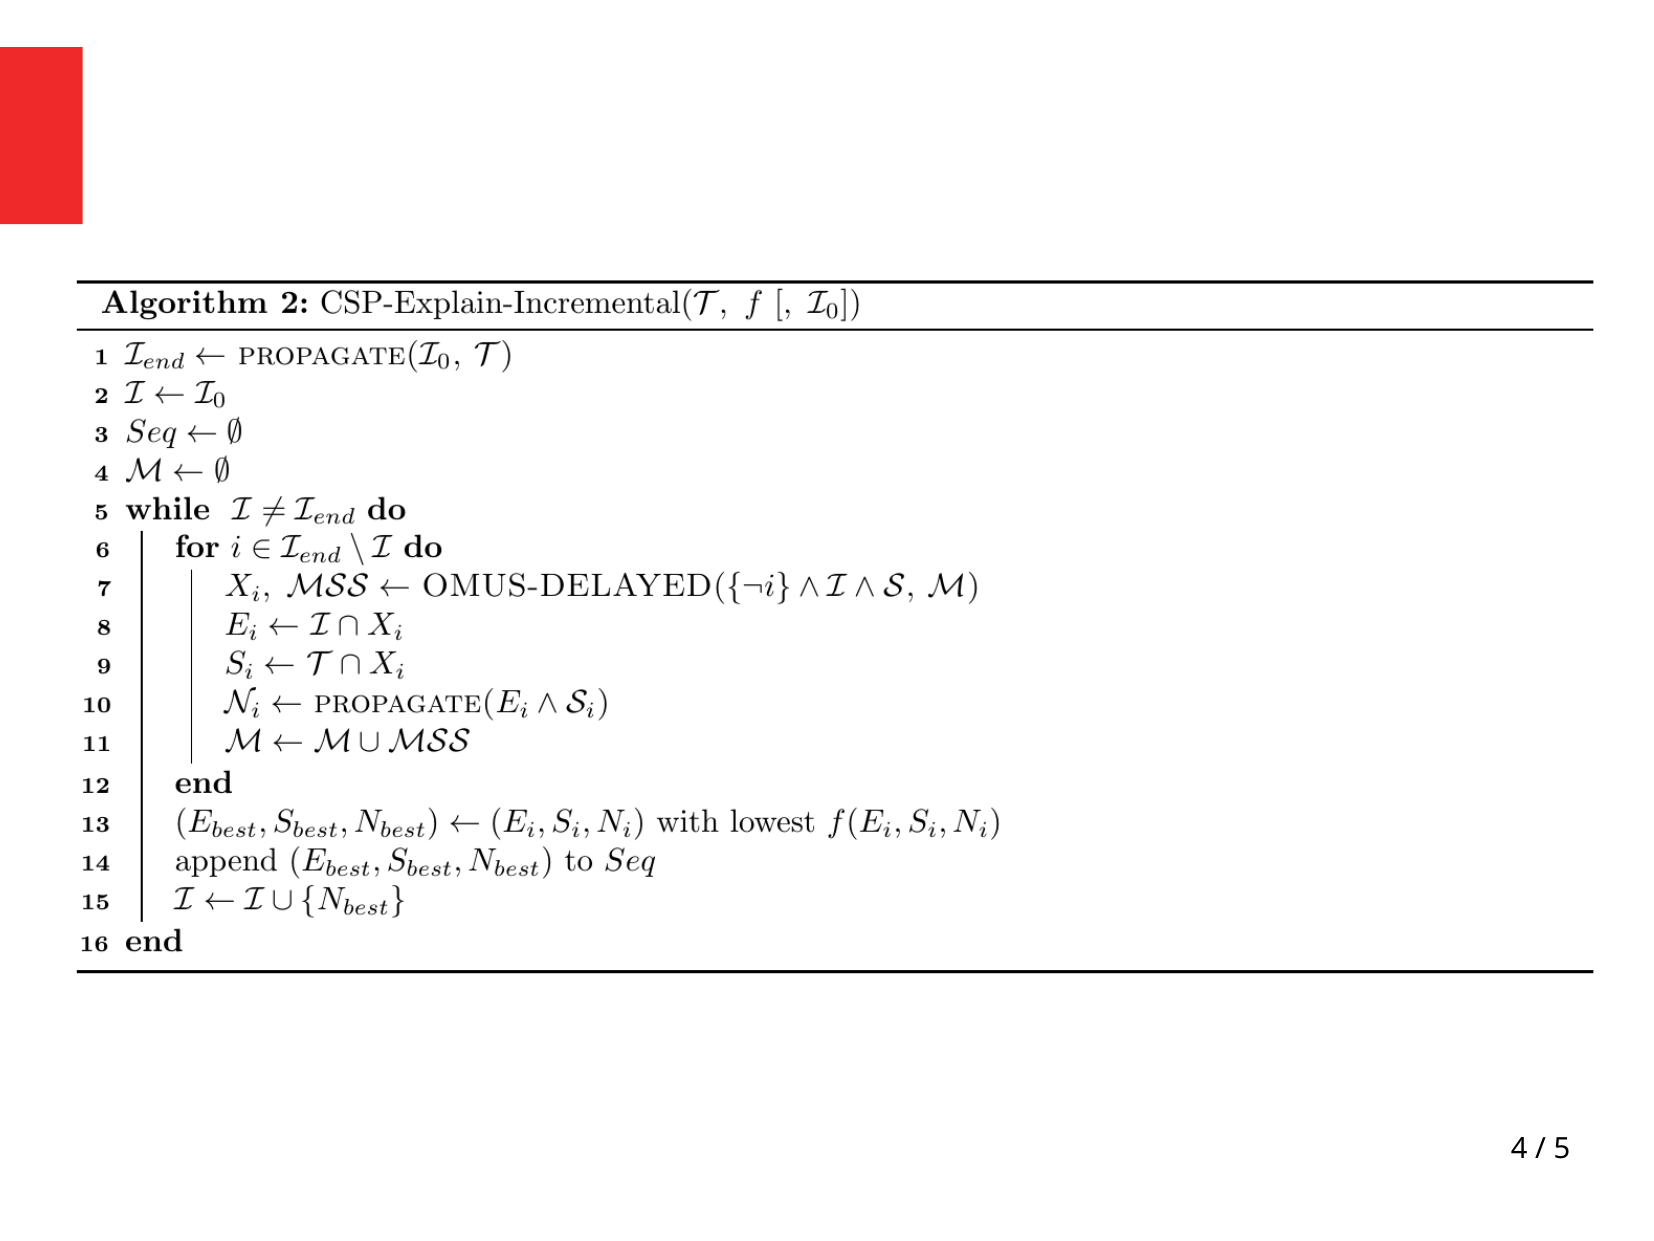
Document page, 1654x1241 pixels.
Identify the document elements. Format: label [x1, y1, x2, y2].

picture [58, 271, 1607, 990]
